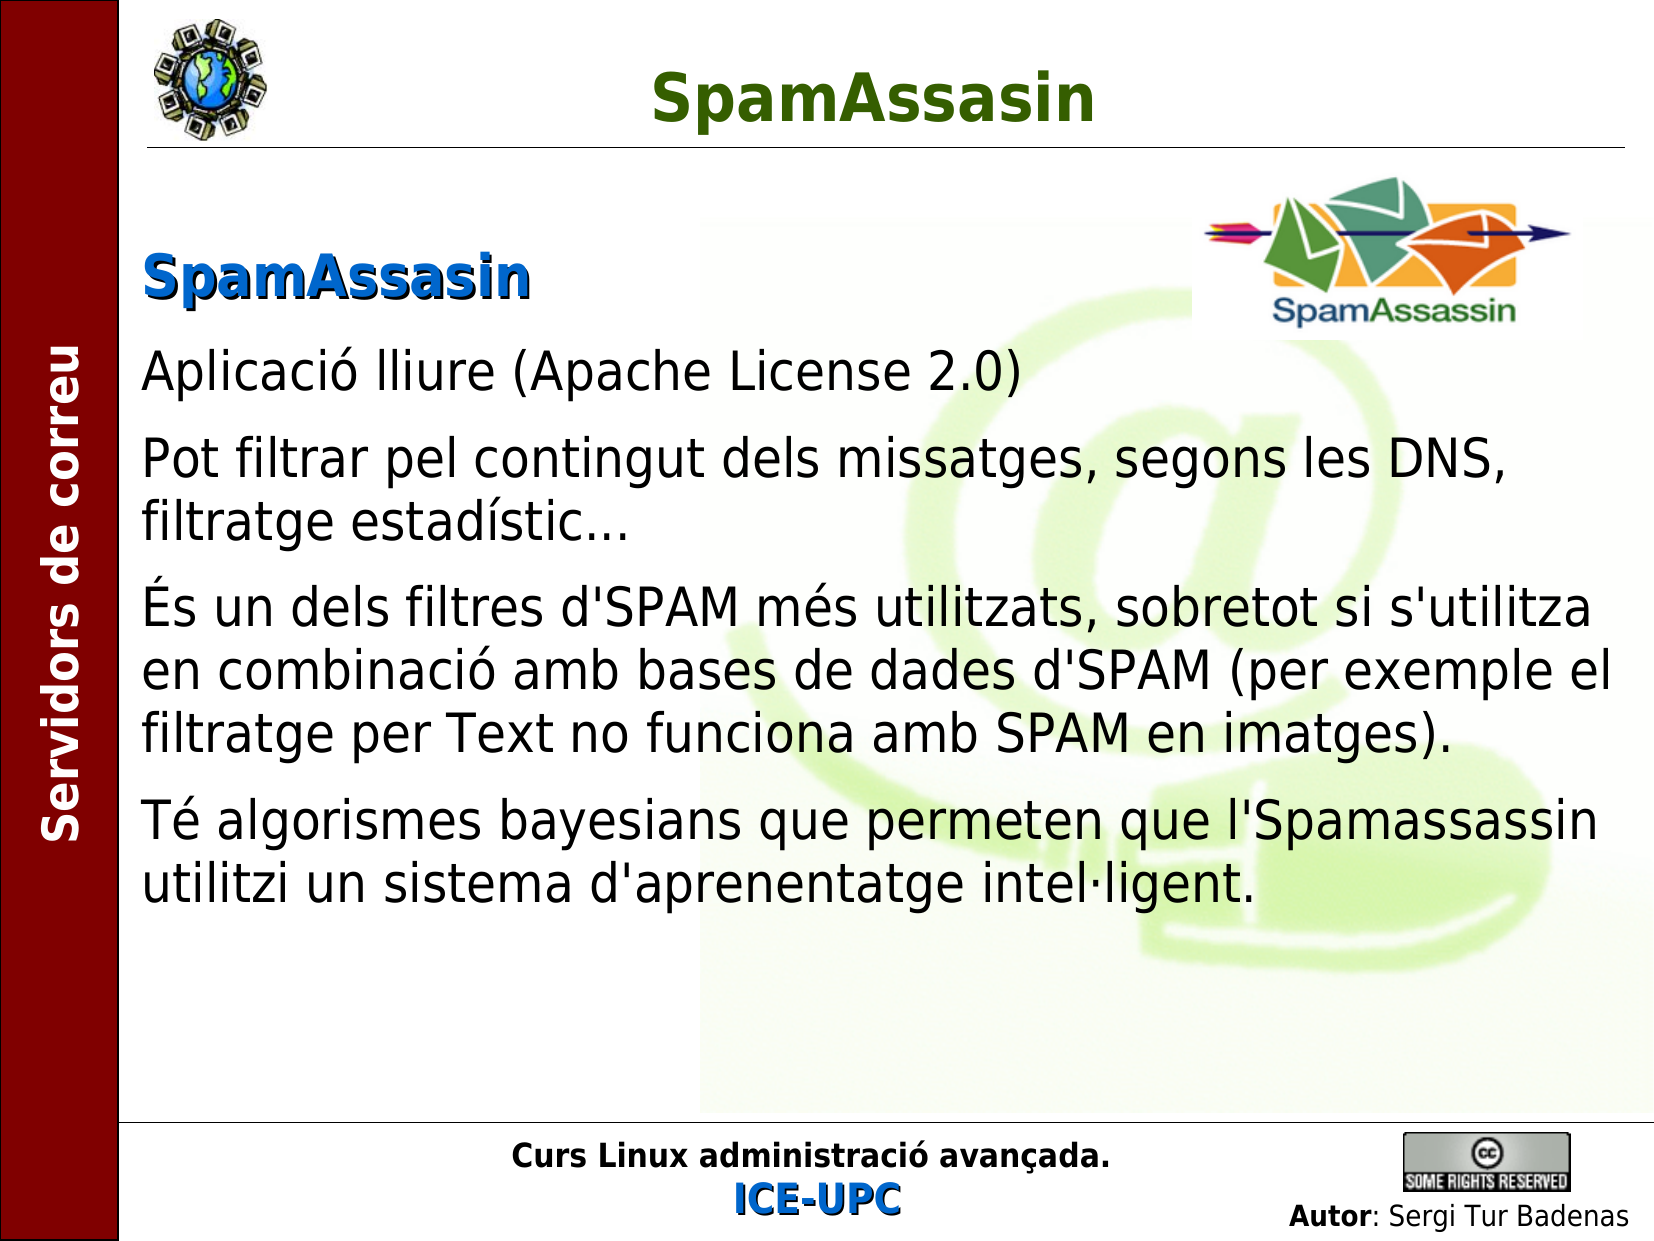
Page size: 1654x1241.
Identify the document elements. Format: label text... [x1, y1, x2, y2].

list SpamAssasin Aplicació lliure (Apache License 2.0) Pot filtrar pel contingut dels missatges, segons les DNS, filtratge estadístic... És un dels filtres d'SPAM més utilitzats, sobretot si s'utilitza en combinació amb bases de dades d'SPAM (per exemple el filtratge per Text no funciona amb SPAM en imatges). Té algorismes bayesians que permeten que l'Spamassassin utilitzi un sistema d'aprenentatge intel·ligent. [141, 242, 1630, 1078]
picture [700, 165, 1654, 1113]
picture [1403, 1132, 1571, 1192]
title SpamAssasin [129, 49, 1619, 148]
picture [154, 19, 268, 49]
